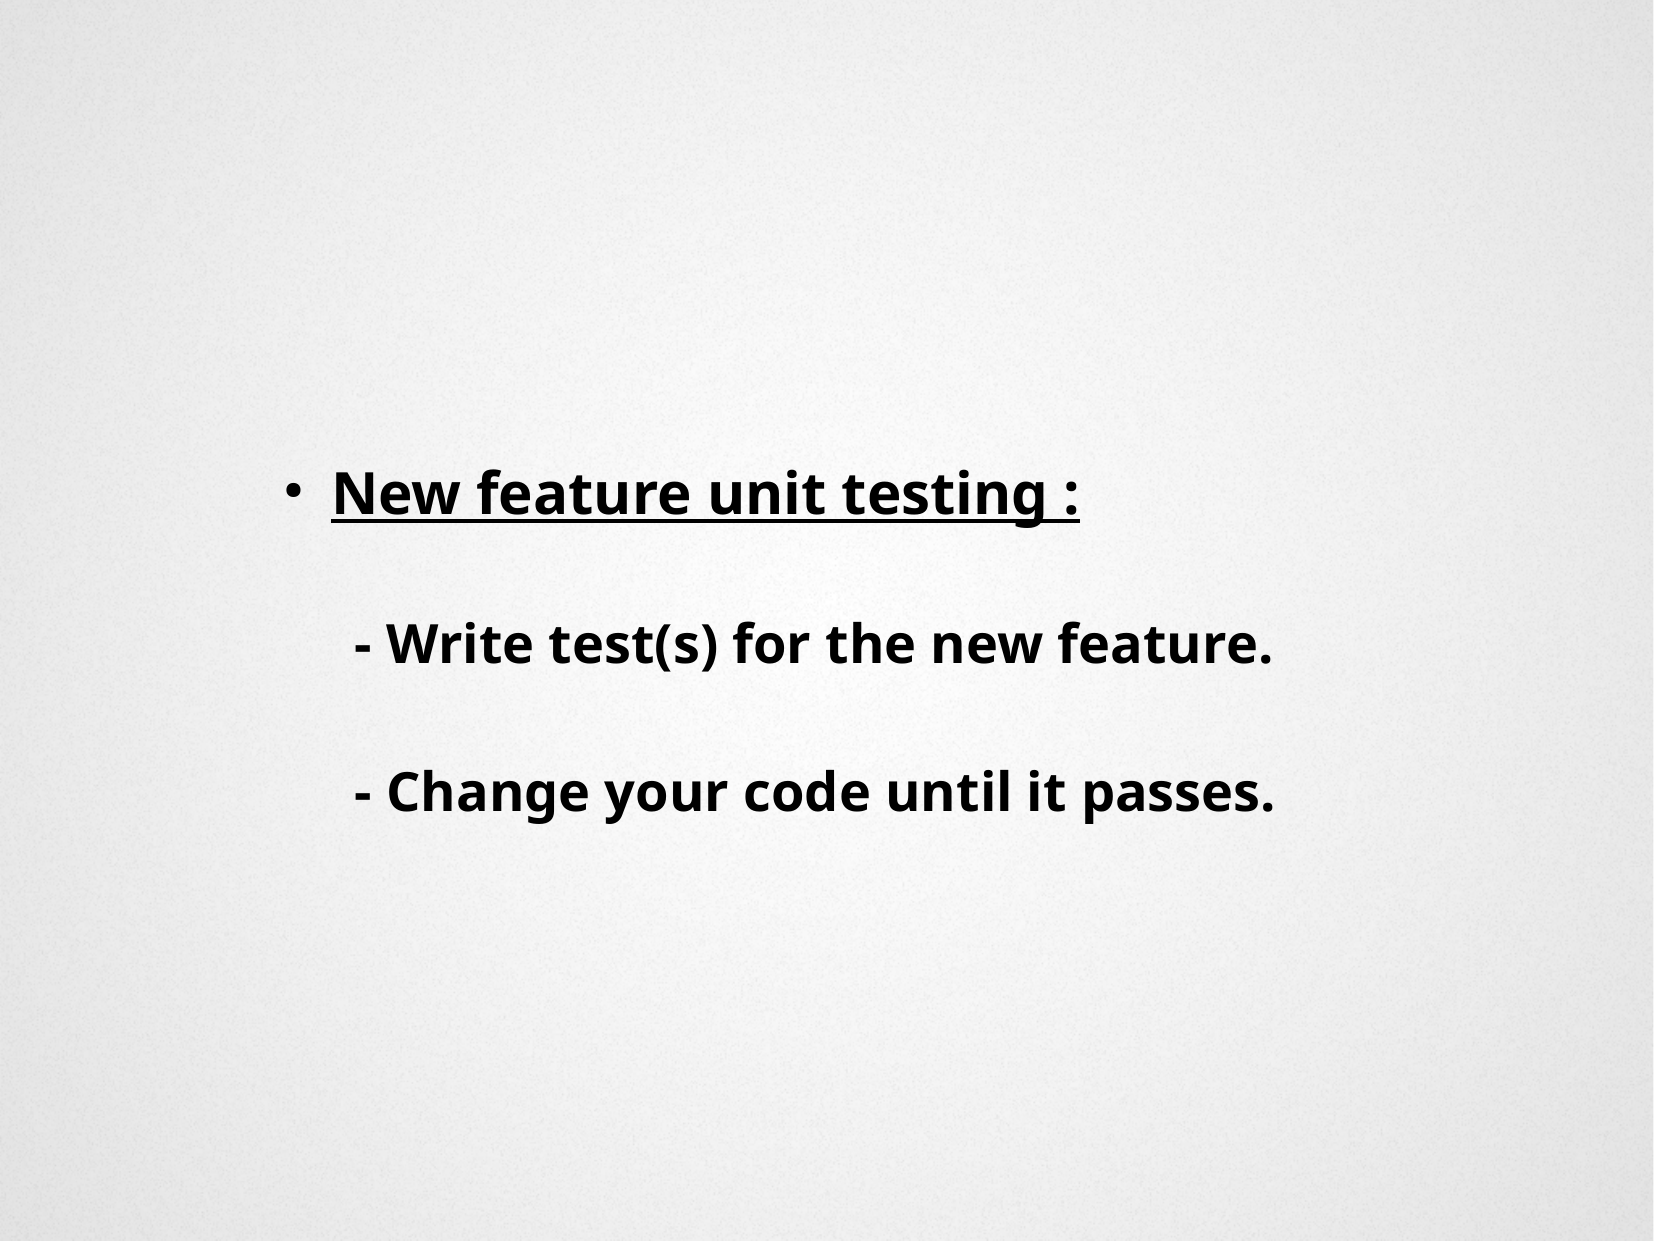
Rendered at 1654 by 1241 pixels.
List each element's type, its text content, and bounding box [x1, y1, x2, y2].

picture [0, 0, 1654, 1241]
text_box New feature unit testing : - Write test(s) for the new feature. - Change your code until it passes. [238, 337, 1417, 863]
